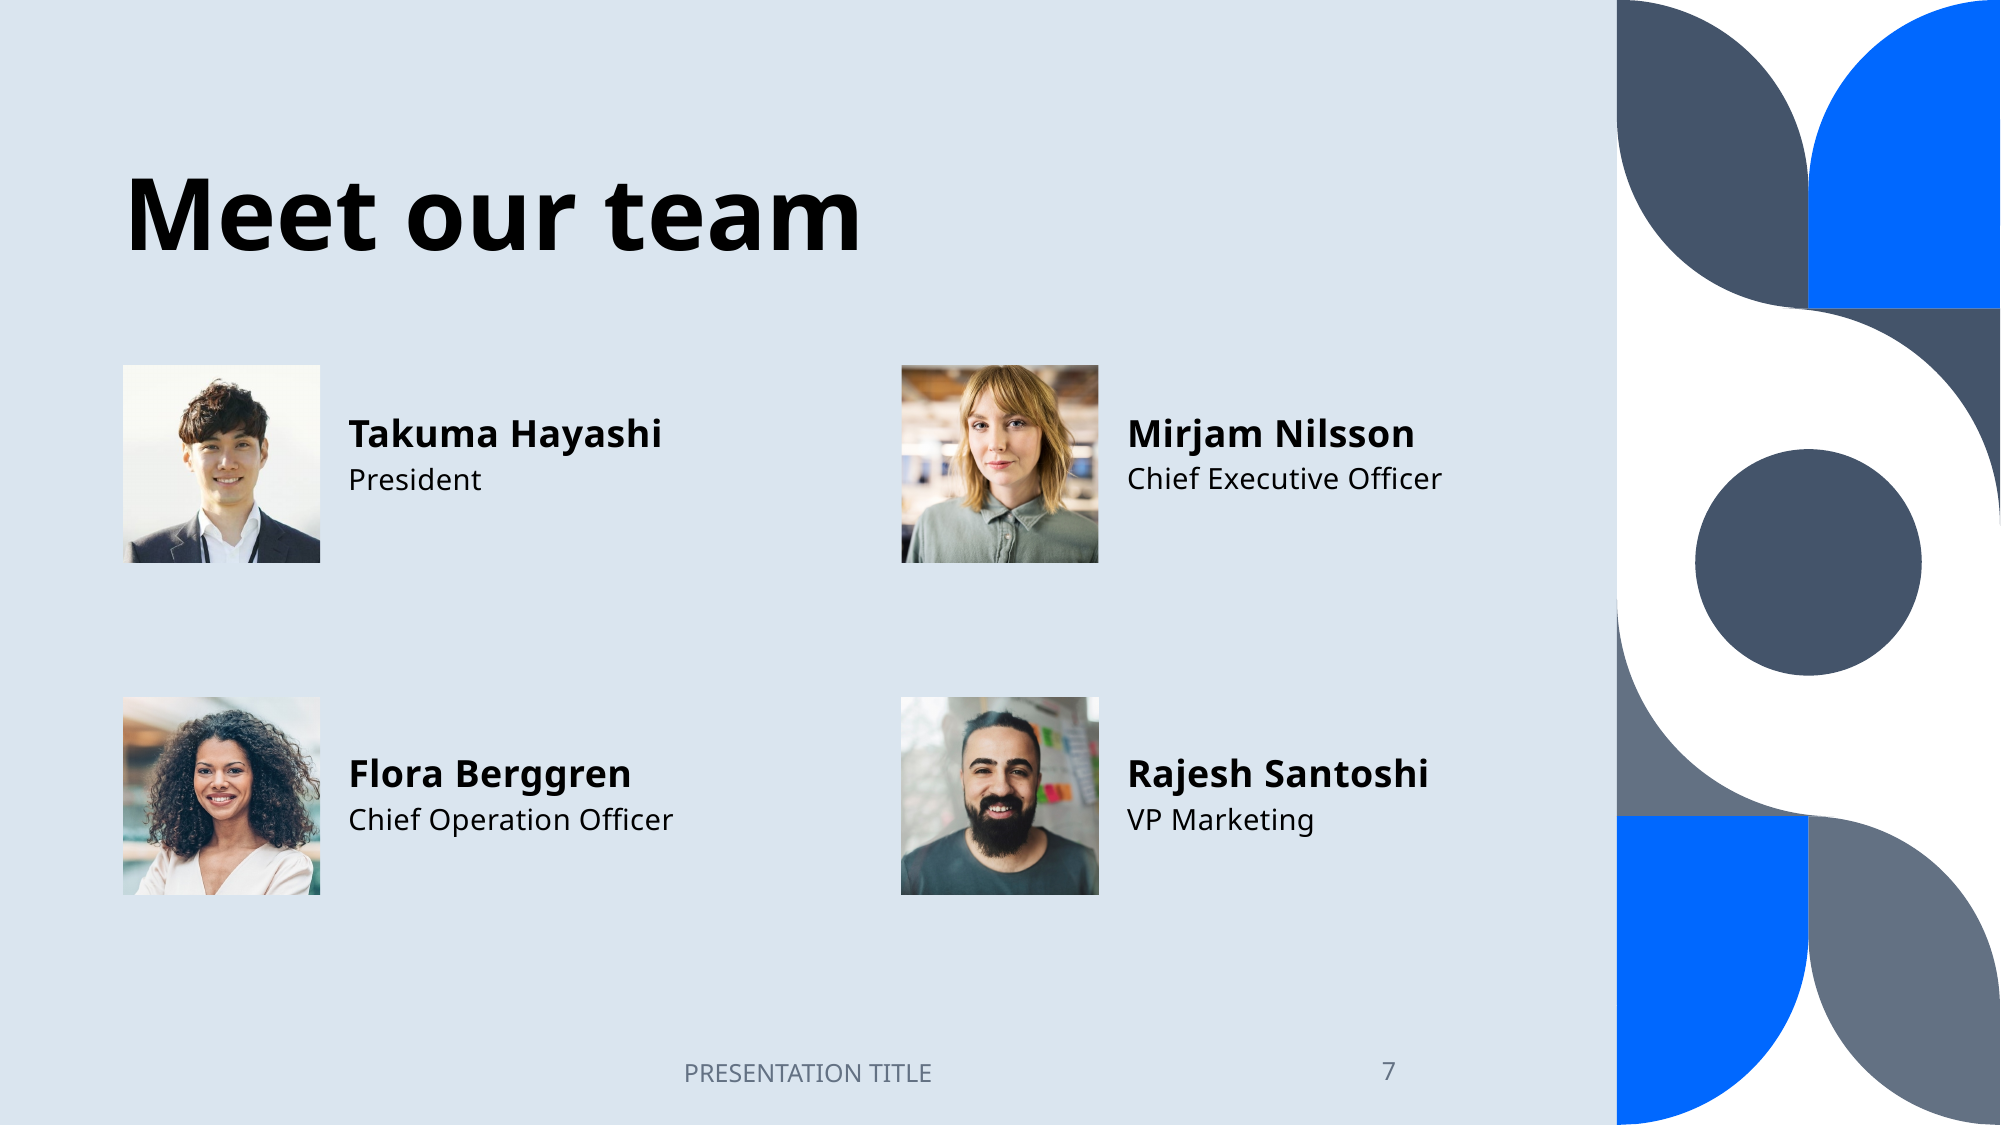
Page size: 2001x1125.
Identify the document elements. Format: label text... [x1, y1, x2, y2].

title Meet our team [123, 22, 1502, 280]
list Chief Operation Officer [348, 801, 723, 895]
list Flora Berggren [348, 705, 723, 796]
text_box PRESENTATION TITLE [470, 1042, 1146, 1103]
list President [348, 461, 723, 564]
list Takuma Hayashi [348, 365, 723, 456]
list VP Marketing [1127, 801, 1502, 895]
picture [123, 365, 321, 563]
list Mirjam Nilsson [1127, 364, 1502, 455]
text_box 7 [1366, 1042, 1559, 1103]
list Chief Executive Officer [1127, 460, 1502, 563]
picture [123, 697, 321, 895]
picture [901, 365, 1099, 563]
picture [901, 697, 1099, 895]
list Rajesh Santoshi [1127, 705, 1502, 796]
